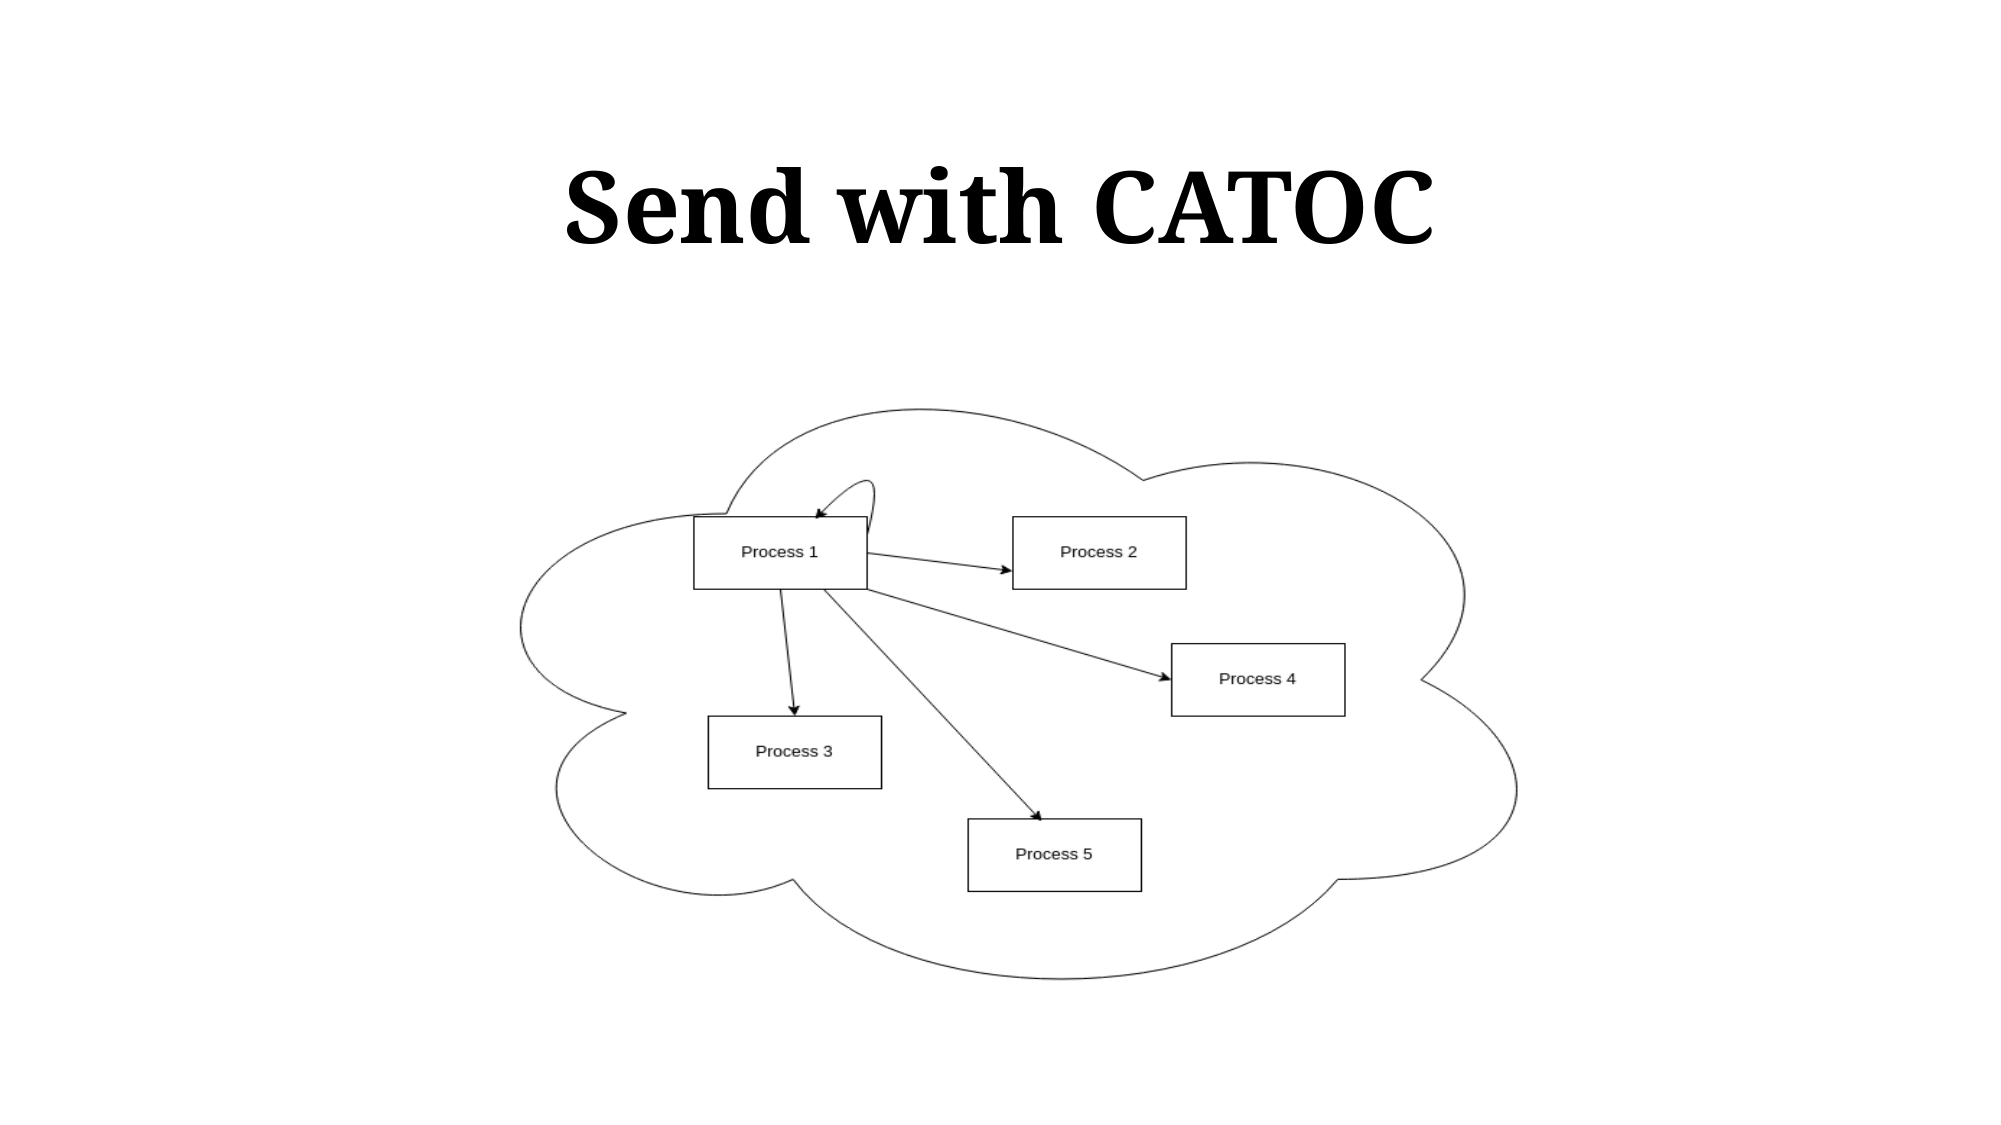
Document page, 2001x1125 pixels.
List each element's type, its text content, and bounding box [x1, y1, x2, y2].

picture [448, 348, 1561, 1013]
title Send with CATOC [175, 79, 1826, 344]
